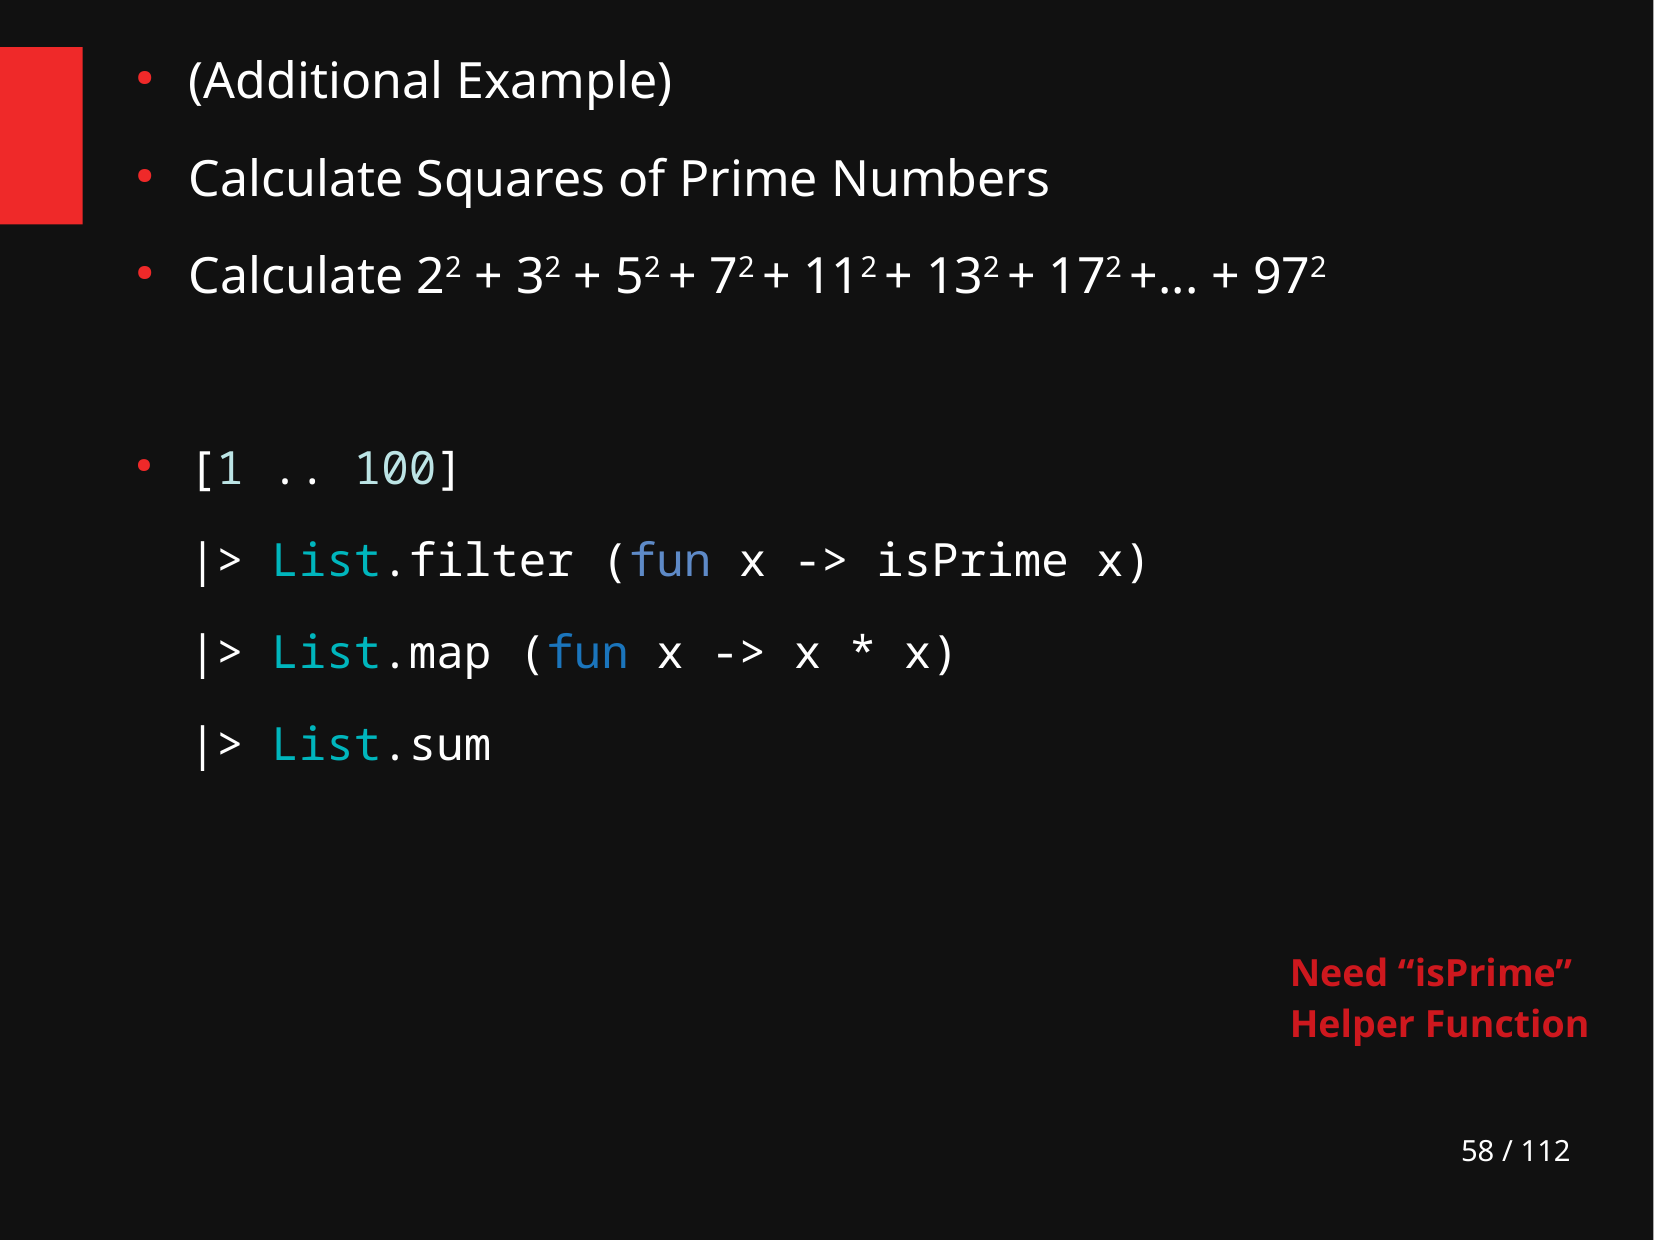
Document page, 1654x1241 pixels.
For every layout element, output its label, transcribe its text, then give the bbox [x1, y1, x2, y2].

list (Additional Example) Calculate Squares of Prime Numbers Calculate 22 + 32 + 52 + 72 + 112 + 132 + 172 +... + 972 [1 .. 100] |> List.filter (fun x -> isPrime x) |> List.map (fun x -> x * x) |> List.sum [118, 45, 1536, 1074]
text_box Need “isPrime” Helper Function [1275, 939, 1654, 1081]
